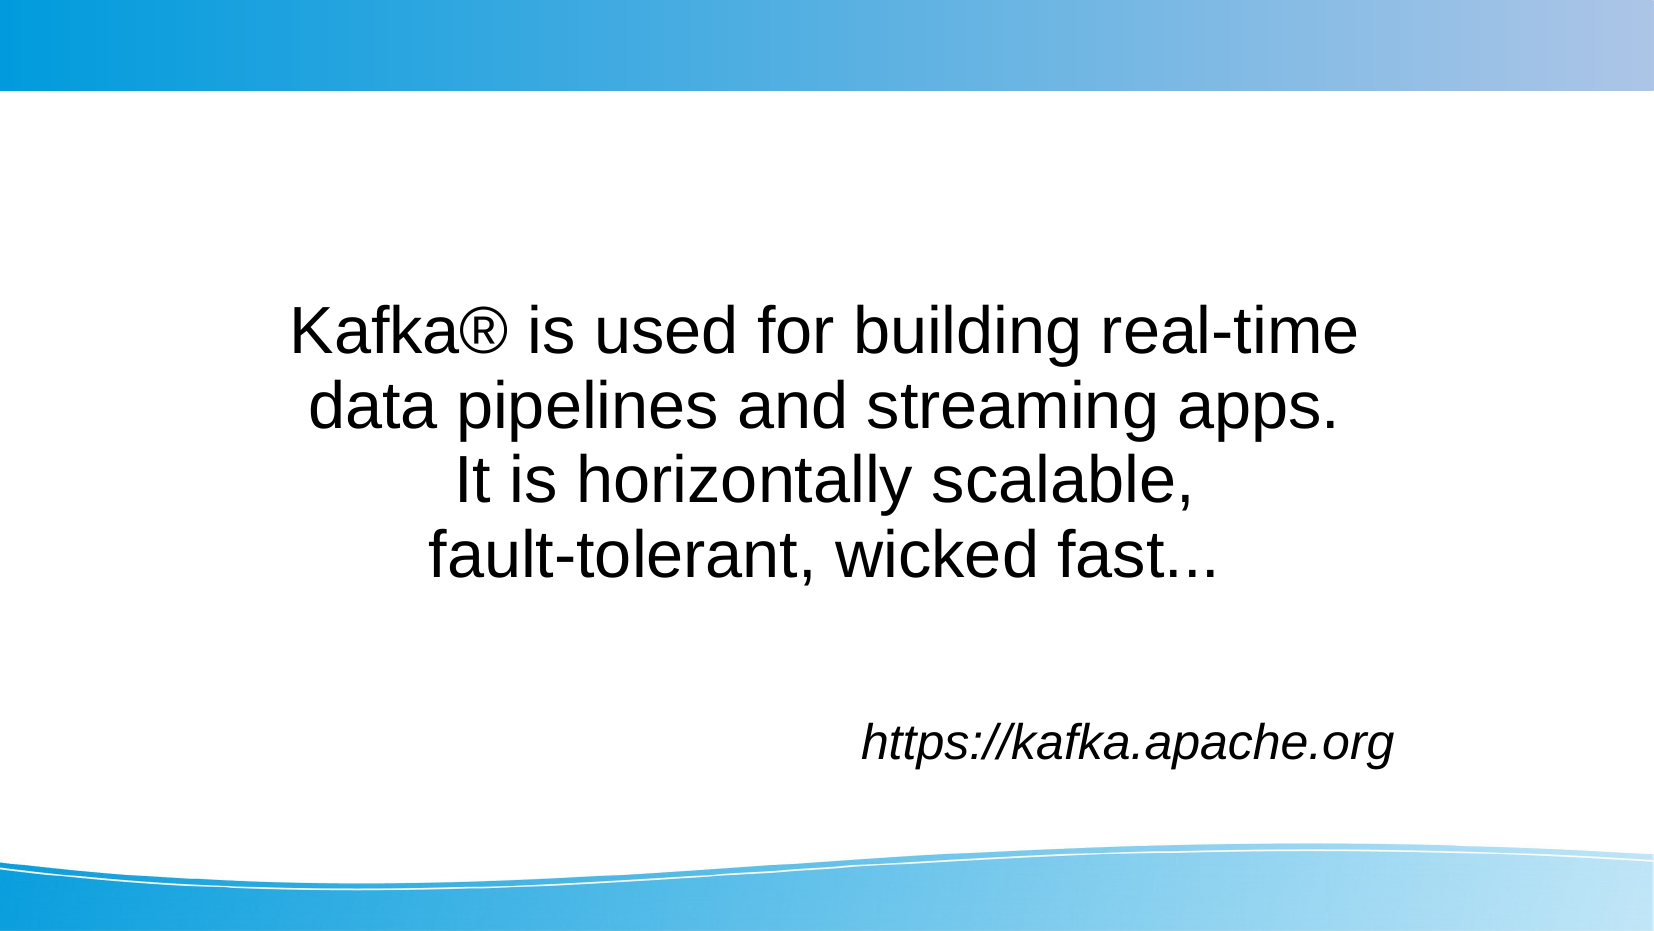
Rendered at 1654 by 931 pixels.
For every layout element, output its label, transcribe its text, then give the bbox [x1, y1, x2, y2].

picture [0, 843, 1654, 931]
text_box Kafka® is used for building real-time data pipelines and streaming apps. It is horizontally scalable, fault-tolerant, wicked fast... [255, 225, 1396, 661]
subtitle https://kafka.apache.org [60, 690, 1396, 796]
